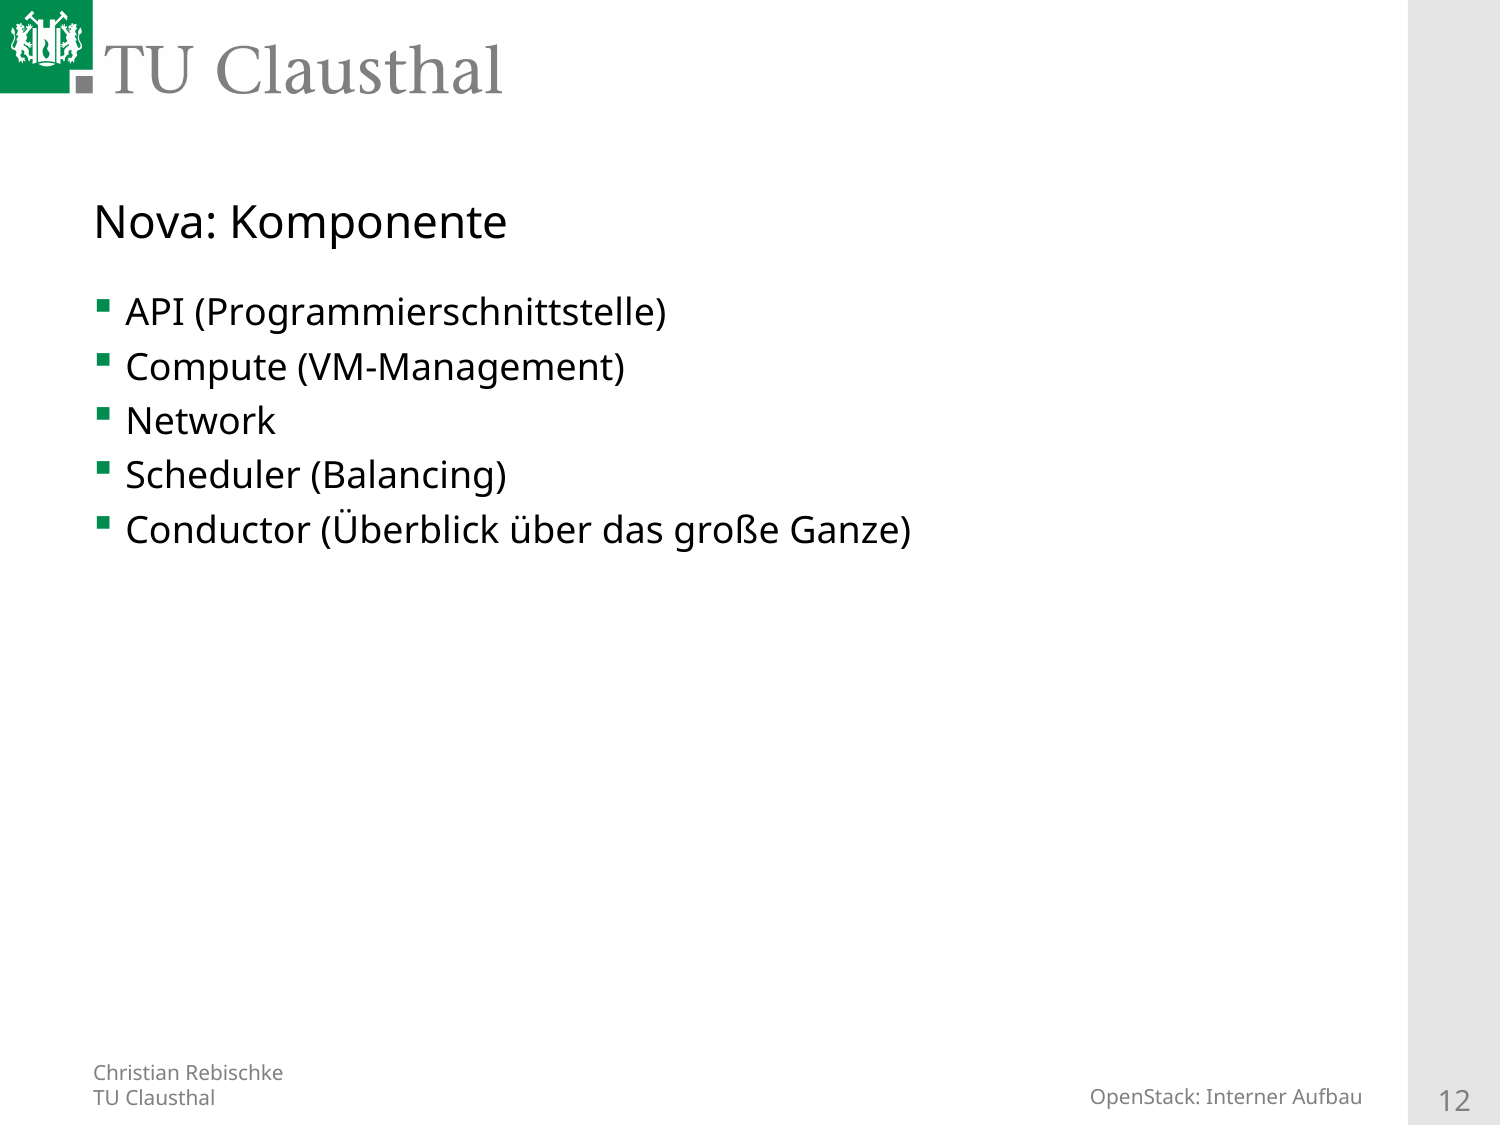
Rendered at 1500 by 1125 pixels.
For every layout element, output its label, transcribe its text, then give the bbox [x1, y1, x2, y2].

picture [0, 0, 502, 94]
list API (Programmierschnittstelle) Compute (VM-Management) Network Scheduler (Balancing) Conductor (Überblick über das große Ganze) [78, 280, 1379, 949]
title Nova: Komponente [79, 184, 1375, 279]
